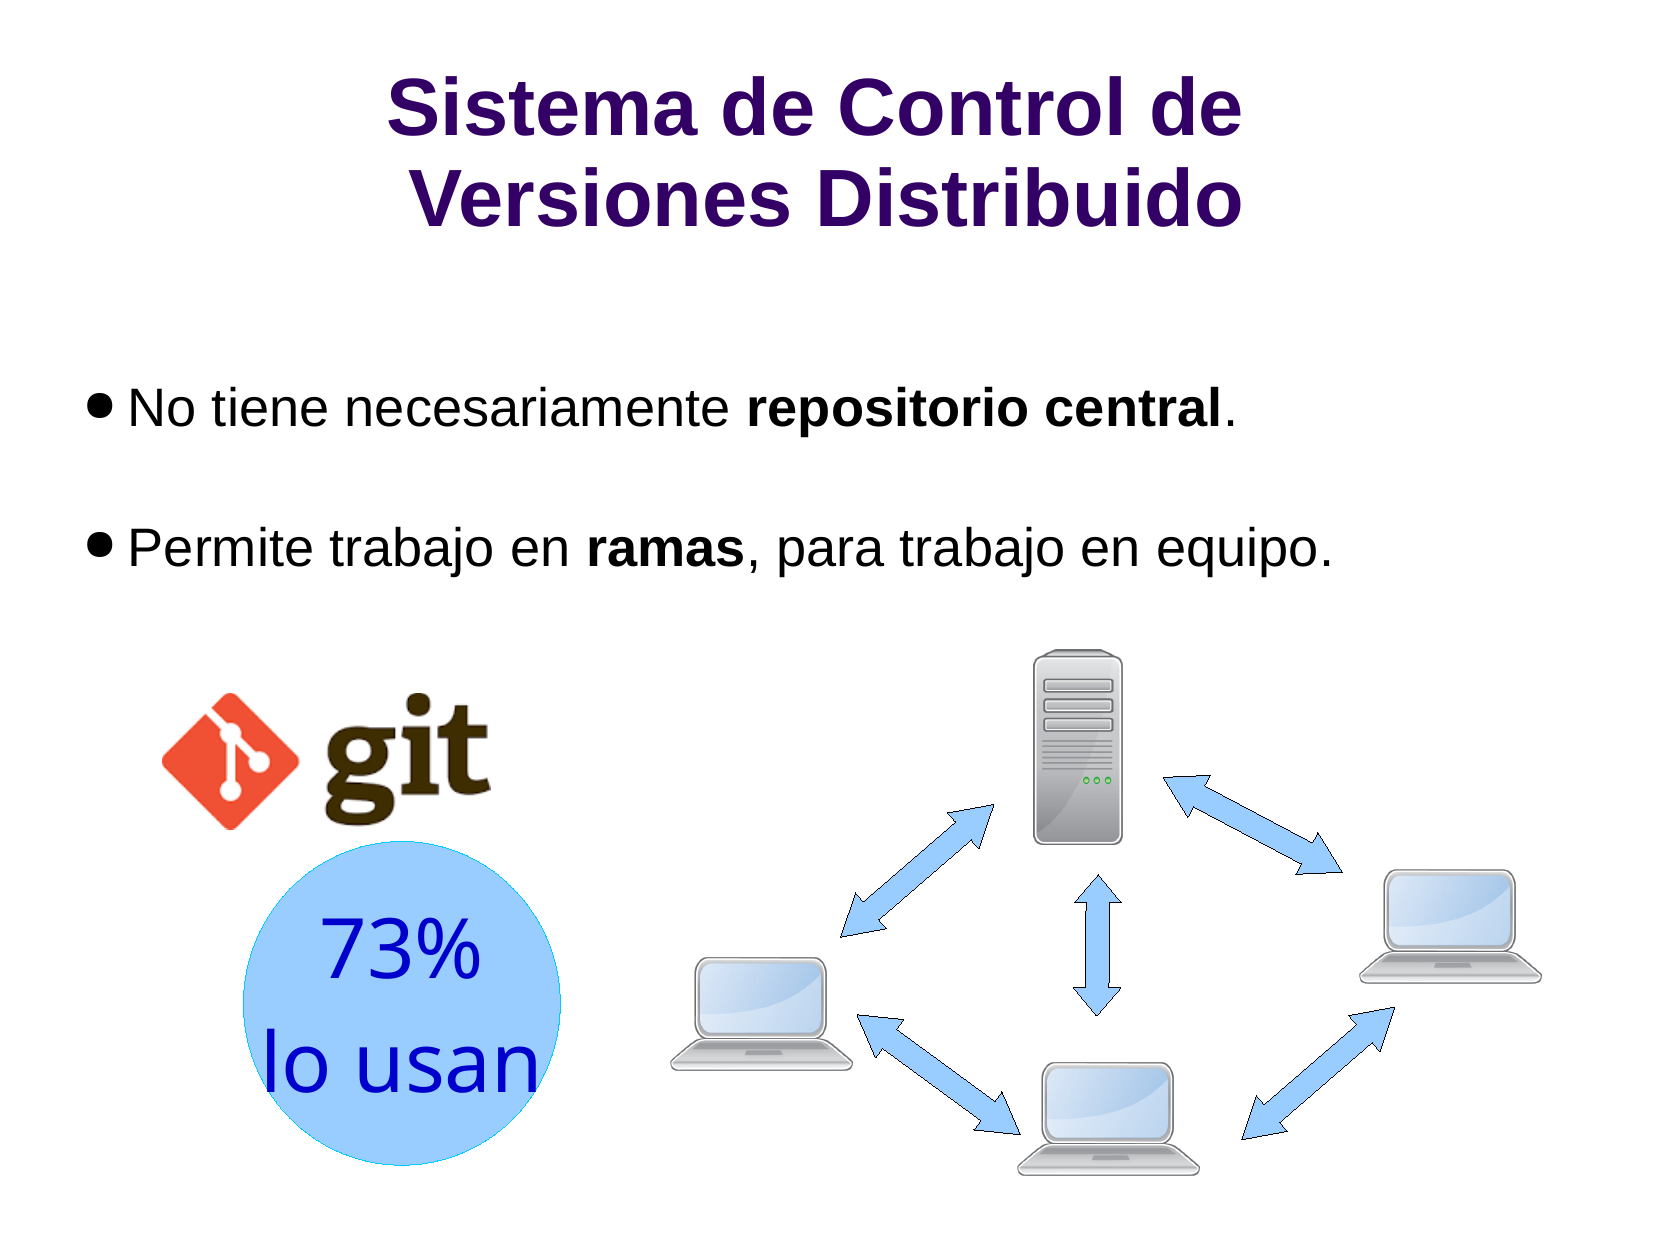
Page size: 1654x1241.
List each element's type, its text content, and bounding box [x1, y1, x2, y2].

picture [1033, 649, 1123, 845]
picture [662, 949, 861, 1079]
picture [1351, 861, 1550, 992]
text_box [857, 1014, 1021, 1135]
text_box [1241, 1007, 1395, 1140]
subtitle No tiene necesariamente repositorio central. Permite trabajo en ramas, para trabajo en equipo. [82, 290, 1570, 666]
picture [162, 693, 491, 830]
text_box [840, 804, 994, 938]
picture [1009, 1054, 1208, 1184]
title Sistema de Control de Versiones Distribuido [82, 49, 1571, 257]
text_box [1163, 775, 1343, 875]
text_box [1073, 874, 1122, 1016]
text_box 73% lo usan [243, 841, 561, 1166]
